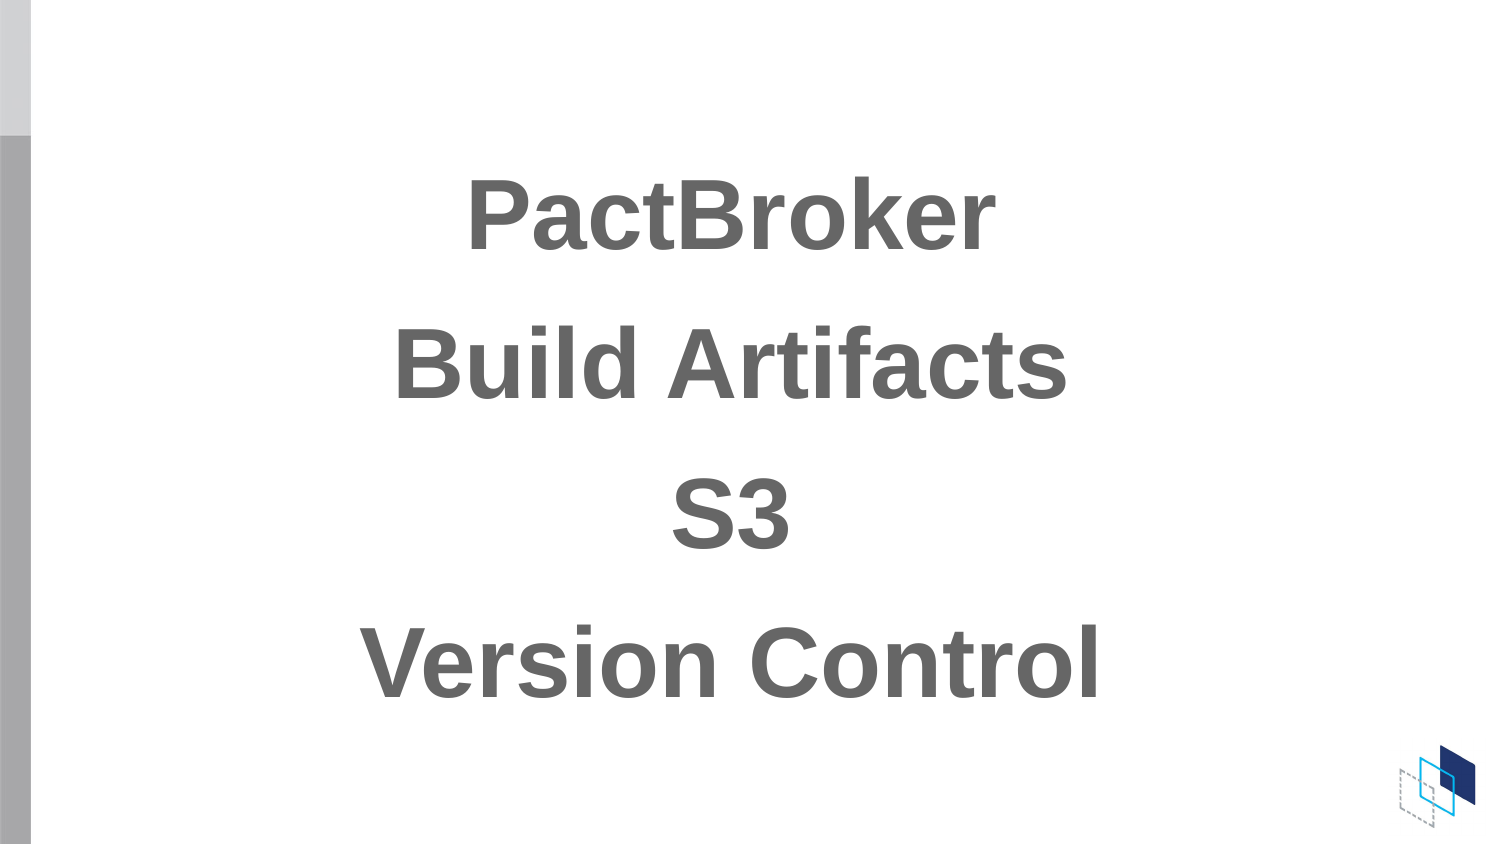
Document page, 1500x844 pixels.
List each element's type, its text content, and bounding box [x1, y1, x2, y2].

picture [0, 0, 37, 844]
picture [1388, 738, 1486, 836]
list PactBroker Build Artifacts S3 Version Control [75, 127, 1389, 739]
